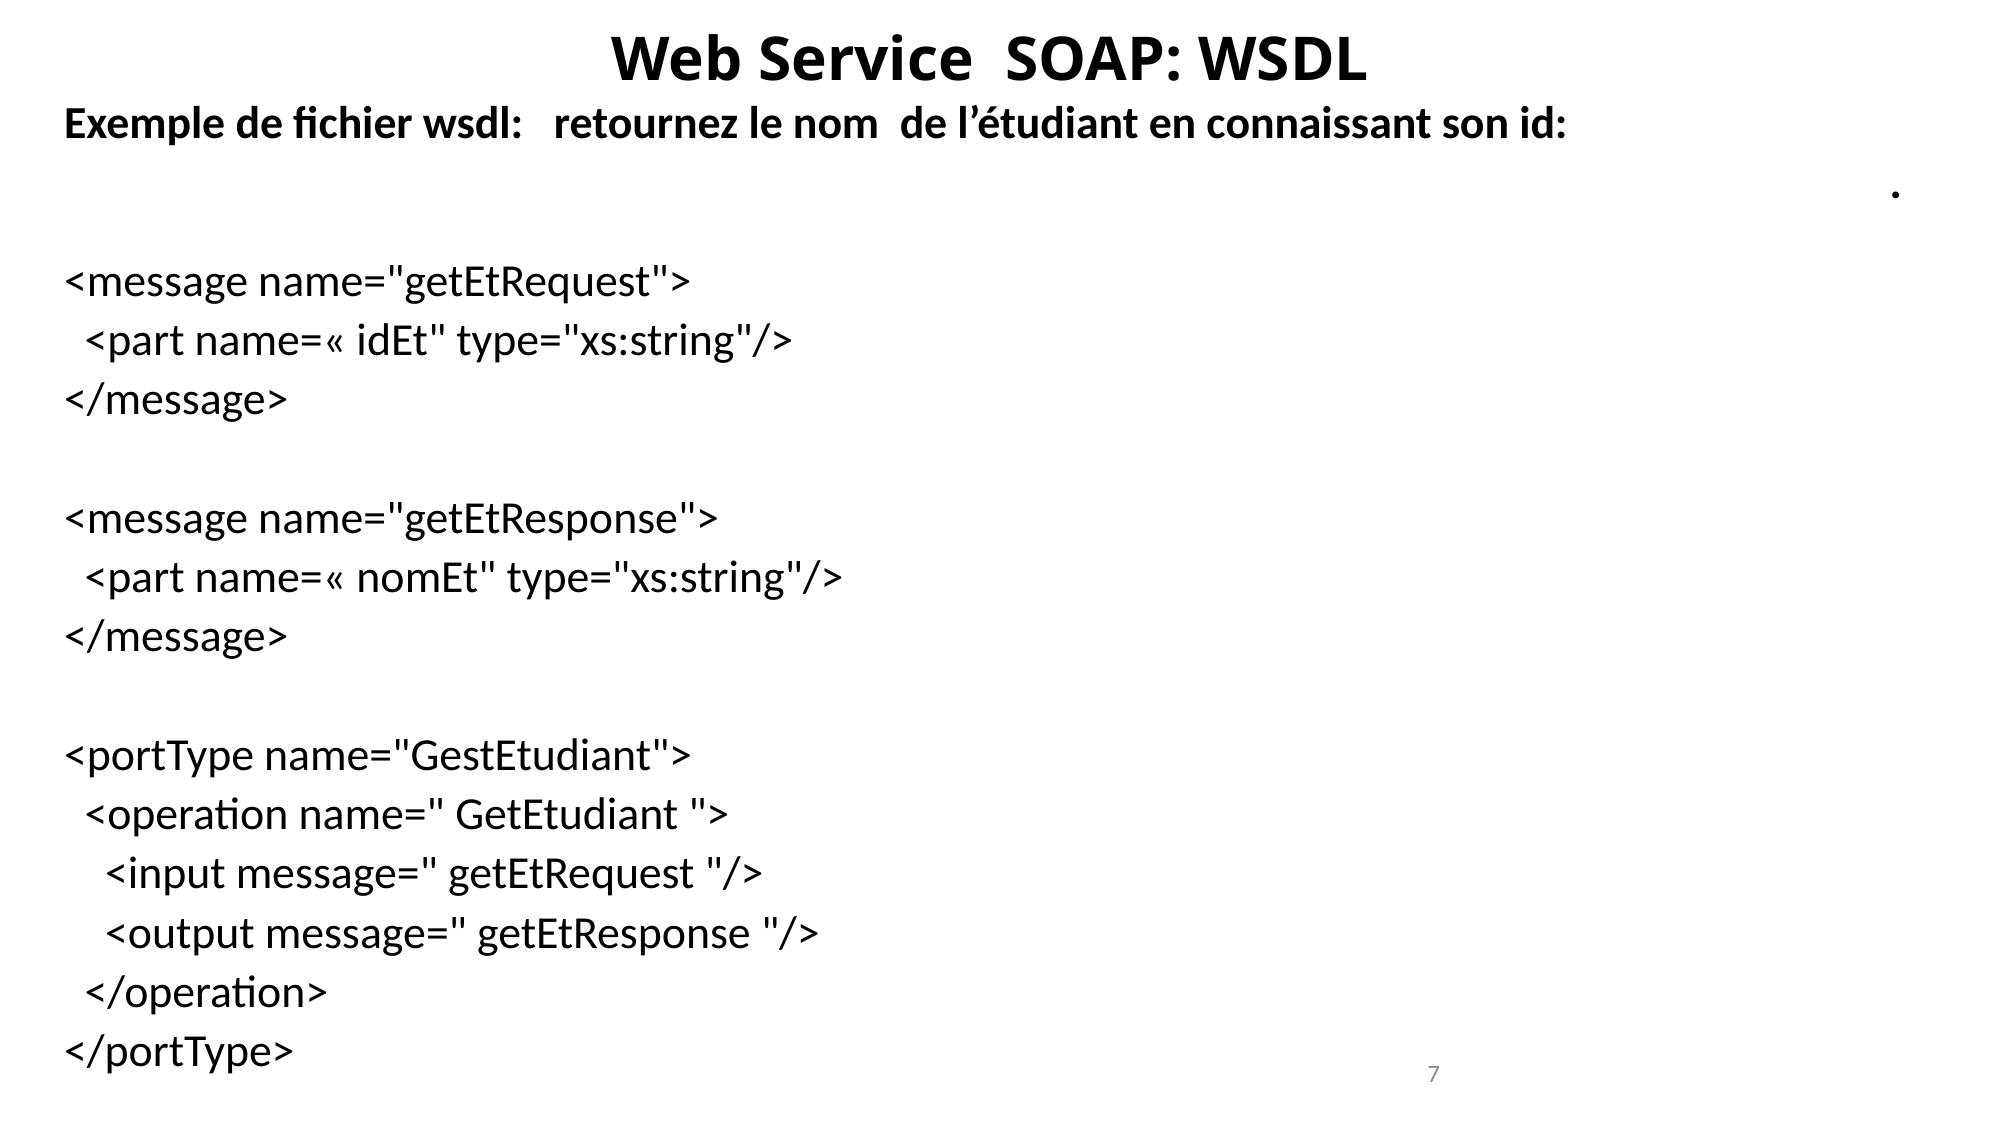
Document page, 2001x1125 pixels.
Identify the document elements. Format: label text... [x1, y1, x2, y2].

subtitle Exemple de fichier wsdl: retournez le nom de l’étudiant en connaissant son id: . <message name="getEtRequest"> <part name=« idEt" type="xs:string"/> </message> <message name="getEtResponse"> <part name=« nomEt" type="xs:string"/> </message> <portType name="GestEtudiant"> <operation name=" GetEtudiant "> <input message=" getEtRequest "/> <output message=" getEtResponse "/> </operation> </portType> [49, 100, 1948, 1103]
title Web Service SOAP: WSDL [49, 14, 1948, 100]
text_box [1412, 1042, 1863, 1103]
